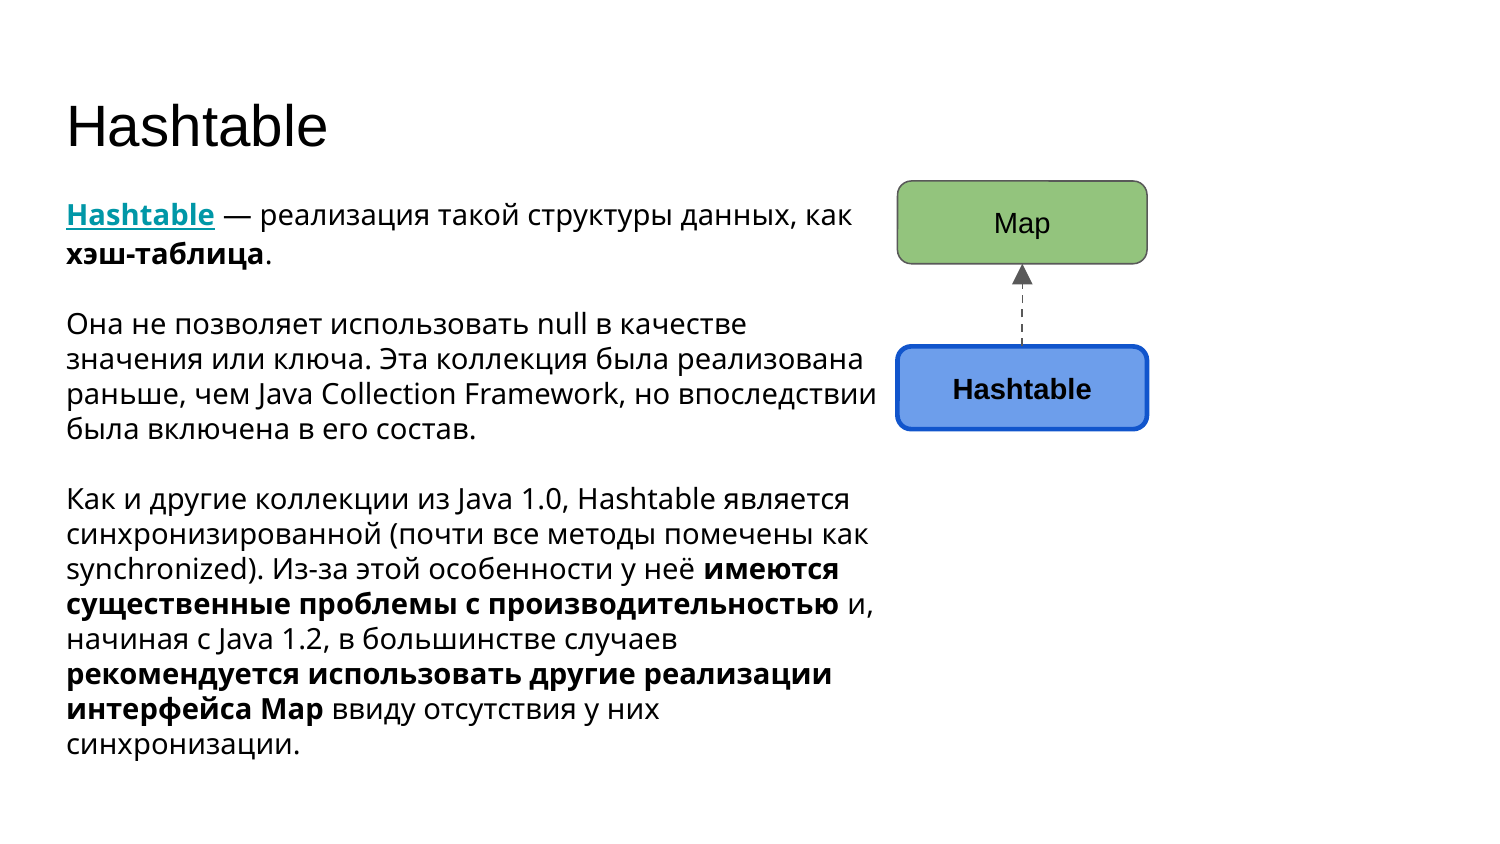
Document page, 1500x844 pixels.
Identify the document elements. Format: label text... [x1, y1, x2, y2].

text_box Map [897, 180, 1148, 264]
text_box Hashtable — реализация такой структуры данных, как хэш-таблица. Она не позволяет использовать null в качестве значения или ключа. Эта коллекция была реализована раньше, чем Java Collection Framework, но впоследствии была включена в его состав. Как и другие коллекции из Java 1.0, Hashtable является синхронизированной (почти все методы помечены как synchronized). Из-за этой особенности у неё имеются существенные проблемы с производительностью и, начиная с Java 1.2, в большинстве случаев рекомендуется использовать другие реализации интерфейса Map ввиду отсутствия у них синхронизации. [51, 181, 898, 821]
text_box Hashtable [897, 346, 1147, 430]
title Hashtable [51, 72, 1449, 167]
